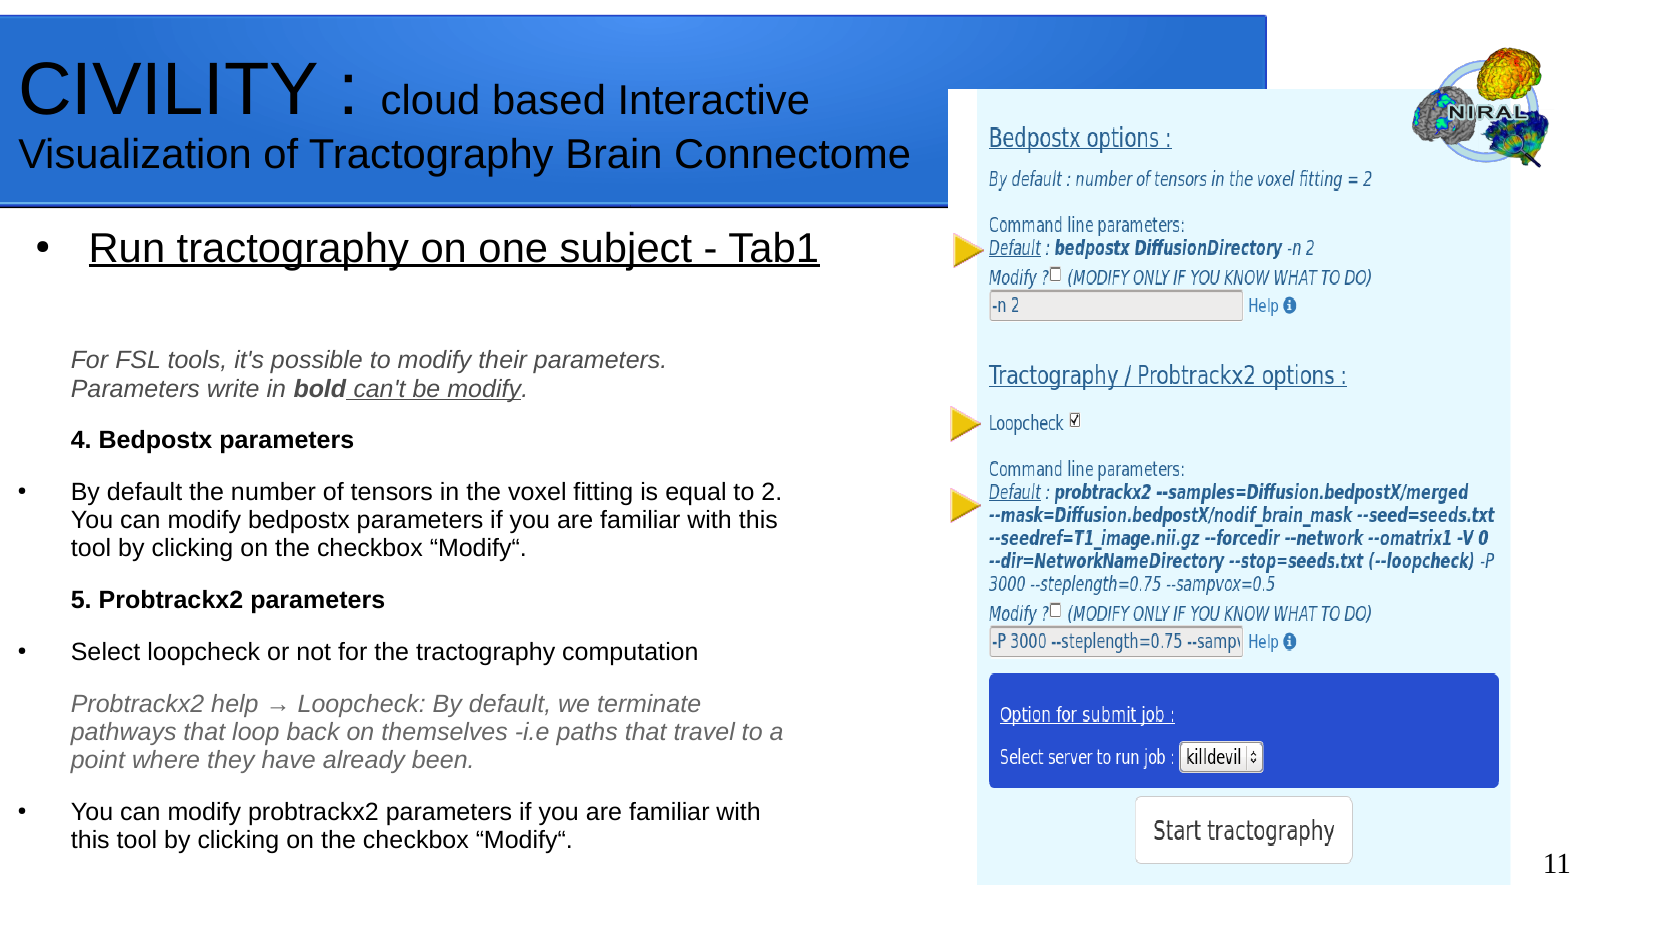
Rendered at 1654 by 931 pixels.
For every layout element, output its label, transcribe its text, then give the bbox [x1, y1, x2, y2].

picture [0, 13, 1576, 886]
title CIVILITY : cloud based Interactive Visualization of Tractography Brain Connectome [18, 35, 961, 189]
list Run tractography on one subject - Tab1 [17, 224, 1506, 308]
text_box For FSL tools, it's possible to modify their parameters. Parameters write in bold can't be modify. 4. Bedpostx parameters By default the number of tensors in the voxel fitting is equal to 2. You can modify bedpostx parameters if you are familiar with this tool by clicking on the checkbox “Modify“. 5. Probtrackx2 parameters Select loopcheck or not for the tractography computation Probtrackx2 help → Loopcheck: By default, we terminate pathways that loop back on themselves -i.e paths that travel to a point where they have already been. You can modify probtrackx2 parameters if you are familiar with this tool by clicking on the checkbox “Modify“. [0, 300, 796, 901]
picture [951, 231, 986, 271]
